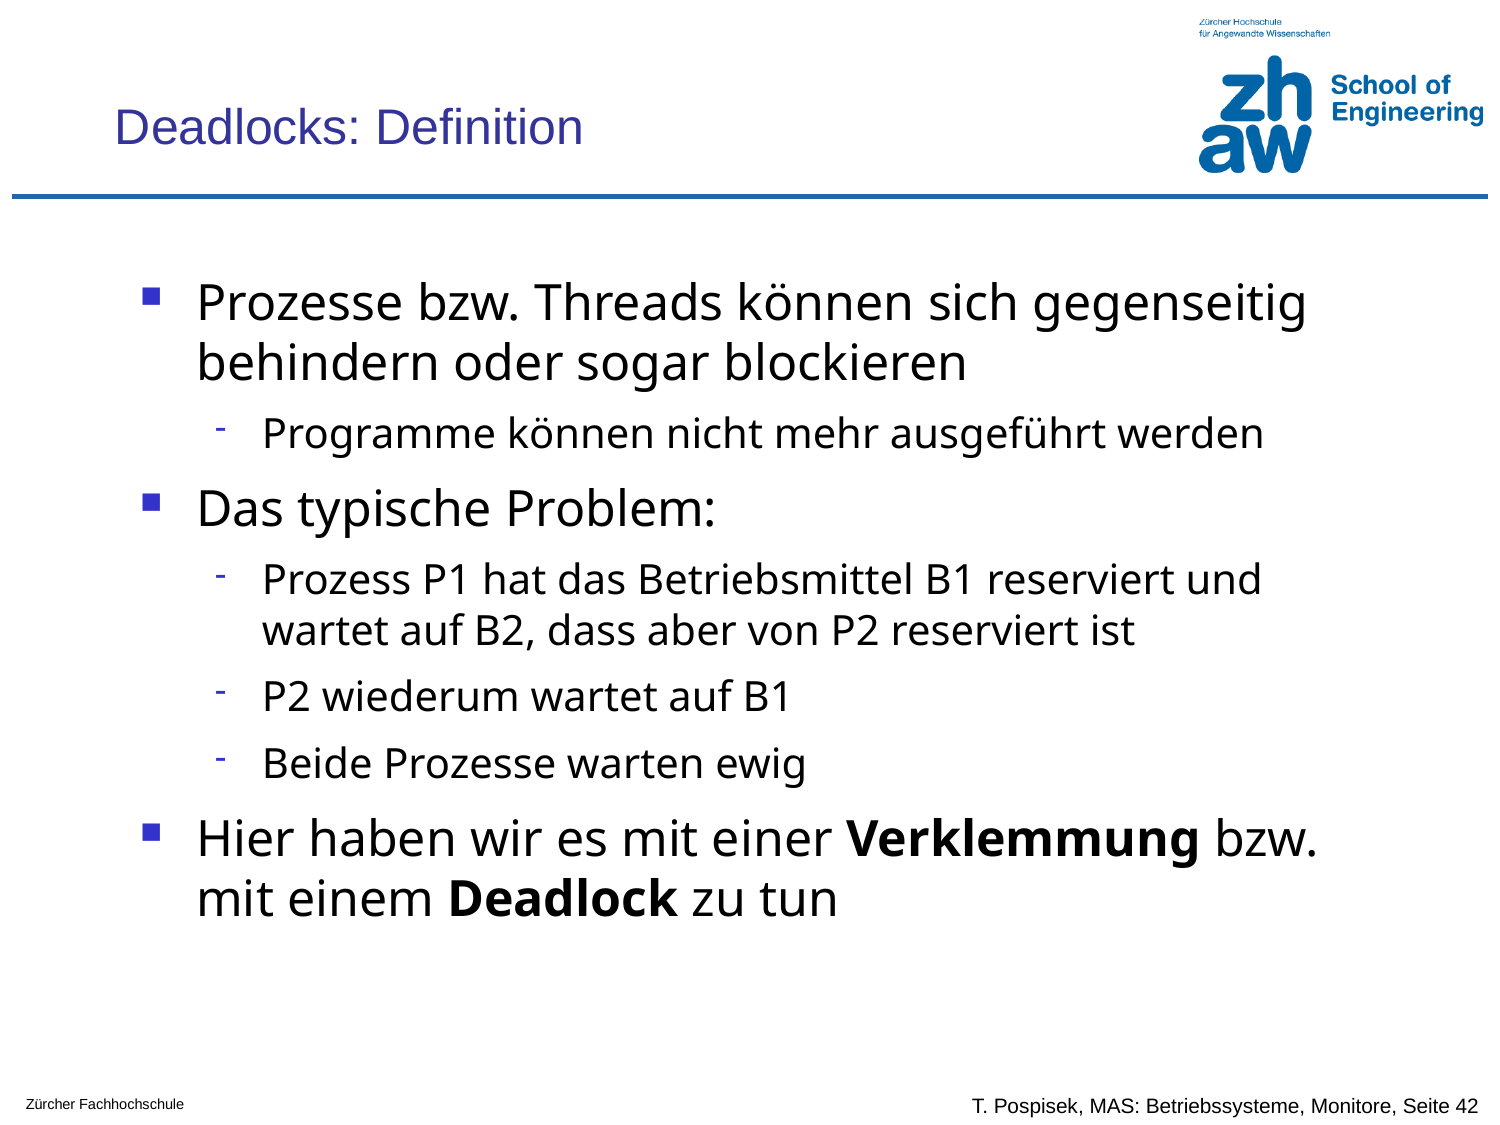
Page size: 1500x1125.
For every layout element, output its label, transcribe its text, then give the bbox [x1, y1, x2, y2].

list Prozesse bzw. Threads können sich gegenseitig behindern oder sogar blockieren Programme können nicht mehr ausgeführt werden Das typische Problem: Prozess P1 hat das Betriebsmittel B1 reserviert und wartet auf B2, dass aber von P2 reserviert ist P2 wiederum wartet auf B1 Beide Prozesse warten ewig Hier haben wir es mit einer Verklemmung bzw. mit einem Deadlock zu tun [125, 262, 1375, 1013]
title Deadlocks: Definition [99, 50, 1379, 163]
picture [1199, 19, 1483, 173]
